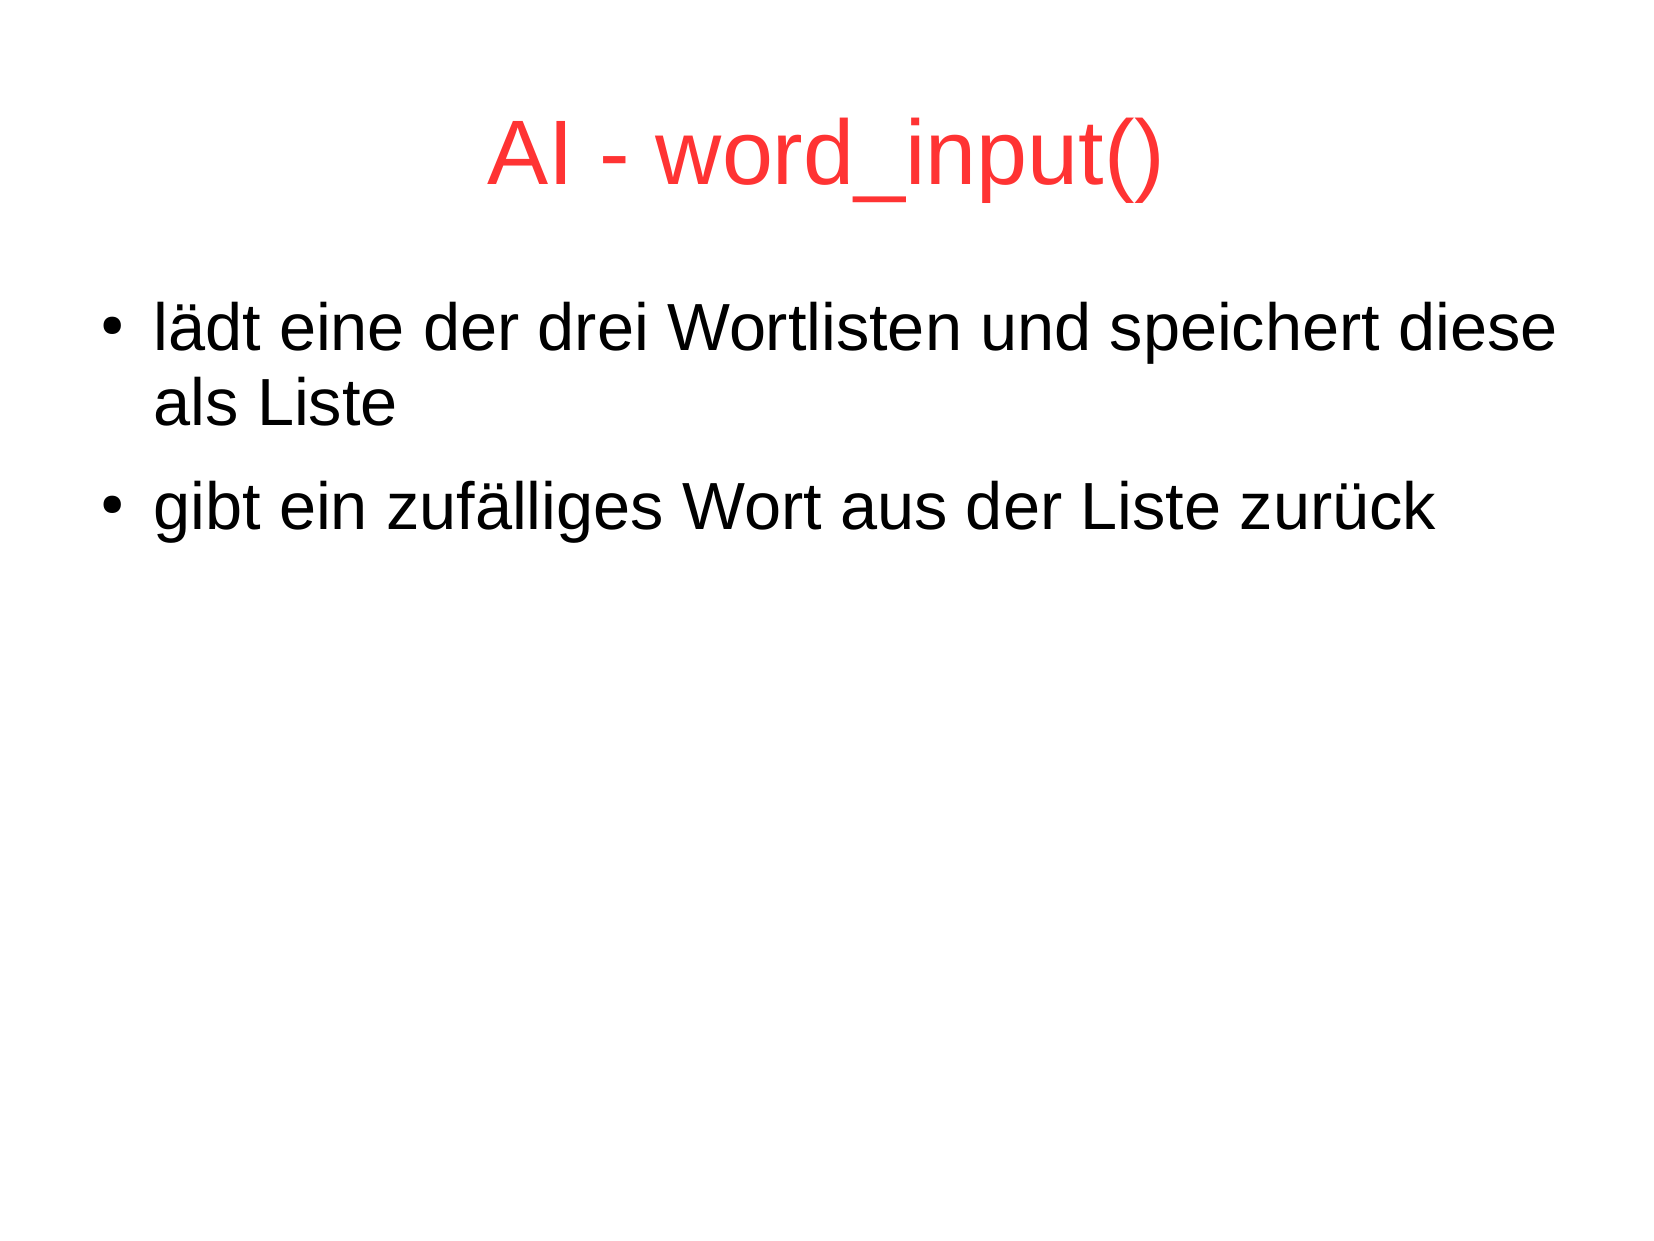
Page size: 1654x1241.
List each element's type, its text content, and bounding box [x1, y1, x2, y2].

list lädt eine der drei Wortlisten und speichert diese als Liste gibt ein zufälliges Wort aus der Liste zurück [82, 290, 1571, 1010]
title AI - word_input() [82, 49, 1571, 257]
